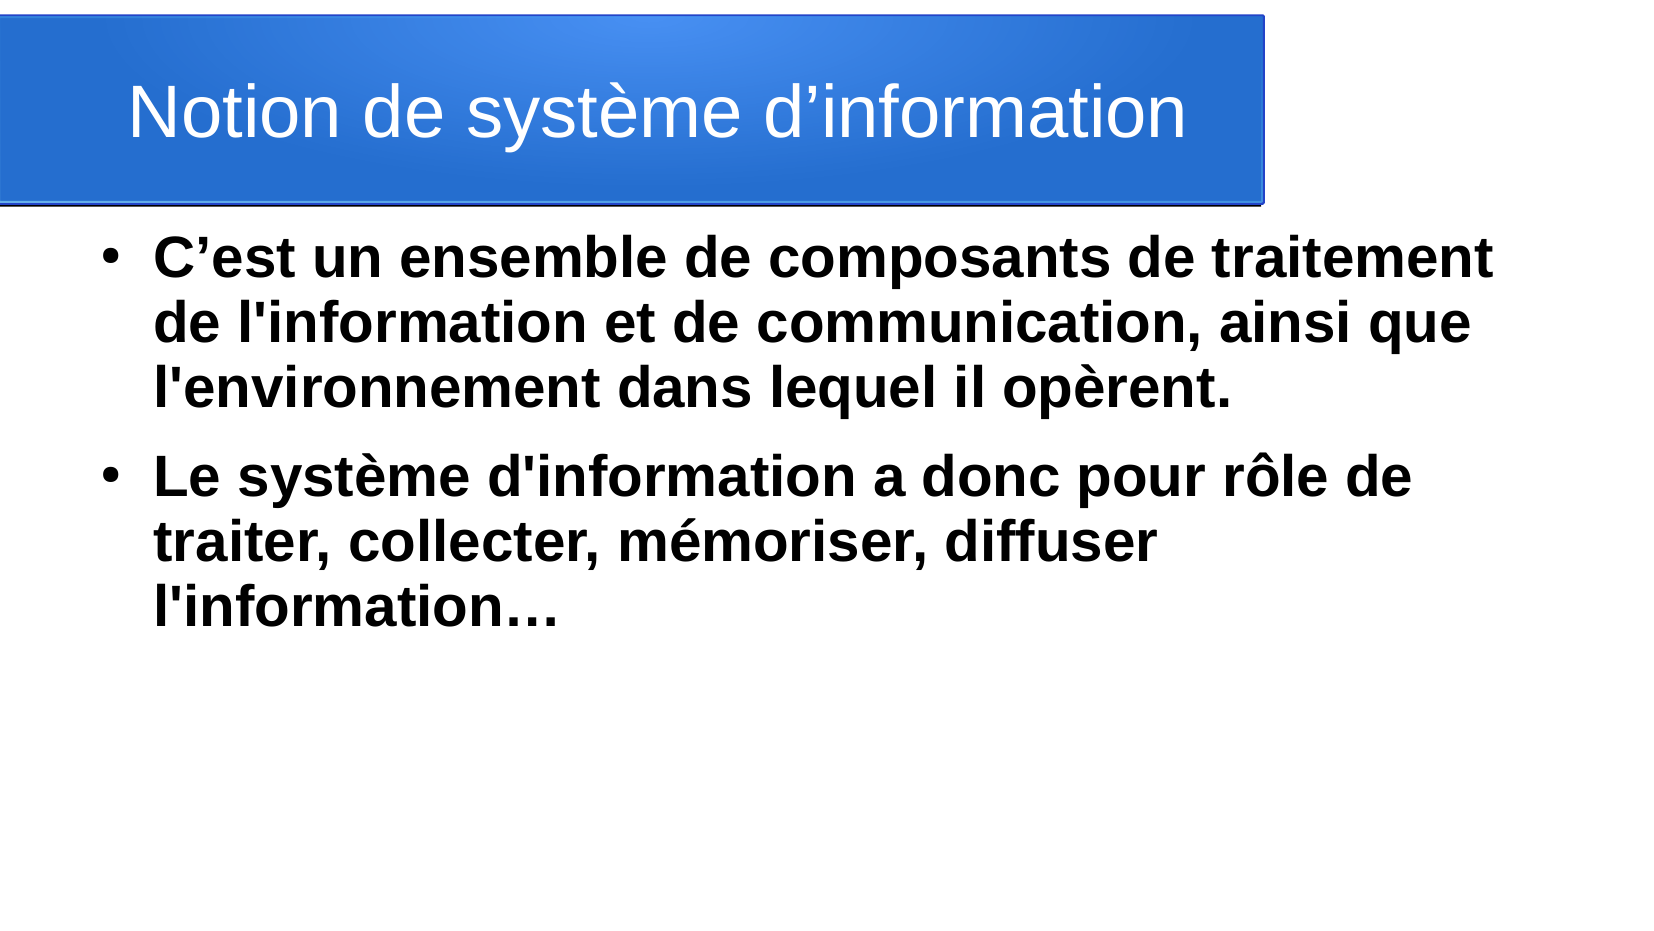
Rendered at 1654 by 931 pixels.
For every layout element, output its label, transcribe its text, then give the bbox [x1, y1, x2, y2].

list C’est un ensemble de composants de traitement de l'information et de communication, ainsi que l'environnement dans lequel il opèrent. Le système d'information a donc pour rôle de traiter, collecter, mémoriser, diffuser l'information… [82, 224, 1571, 764]
title Notion de système d’information [82, 35, 1235, 189]
